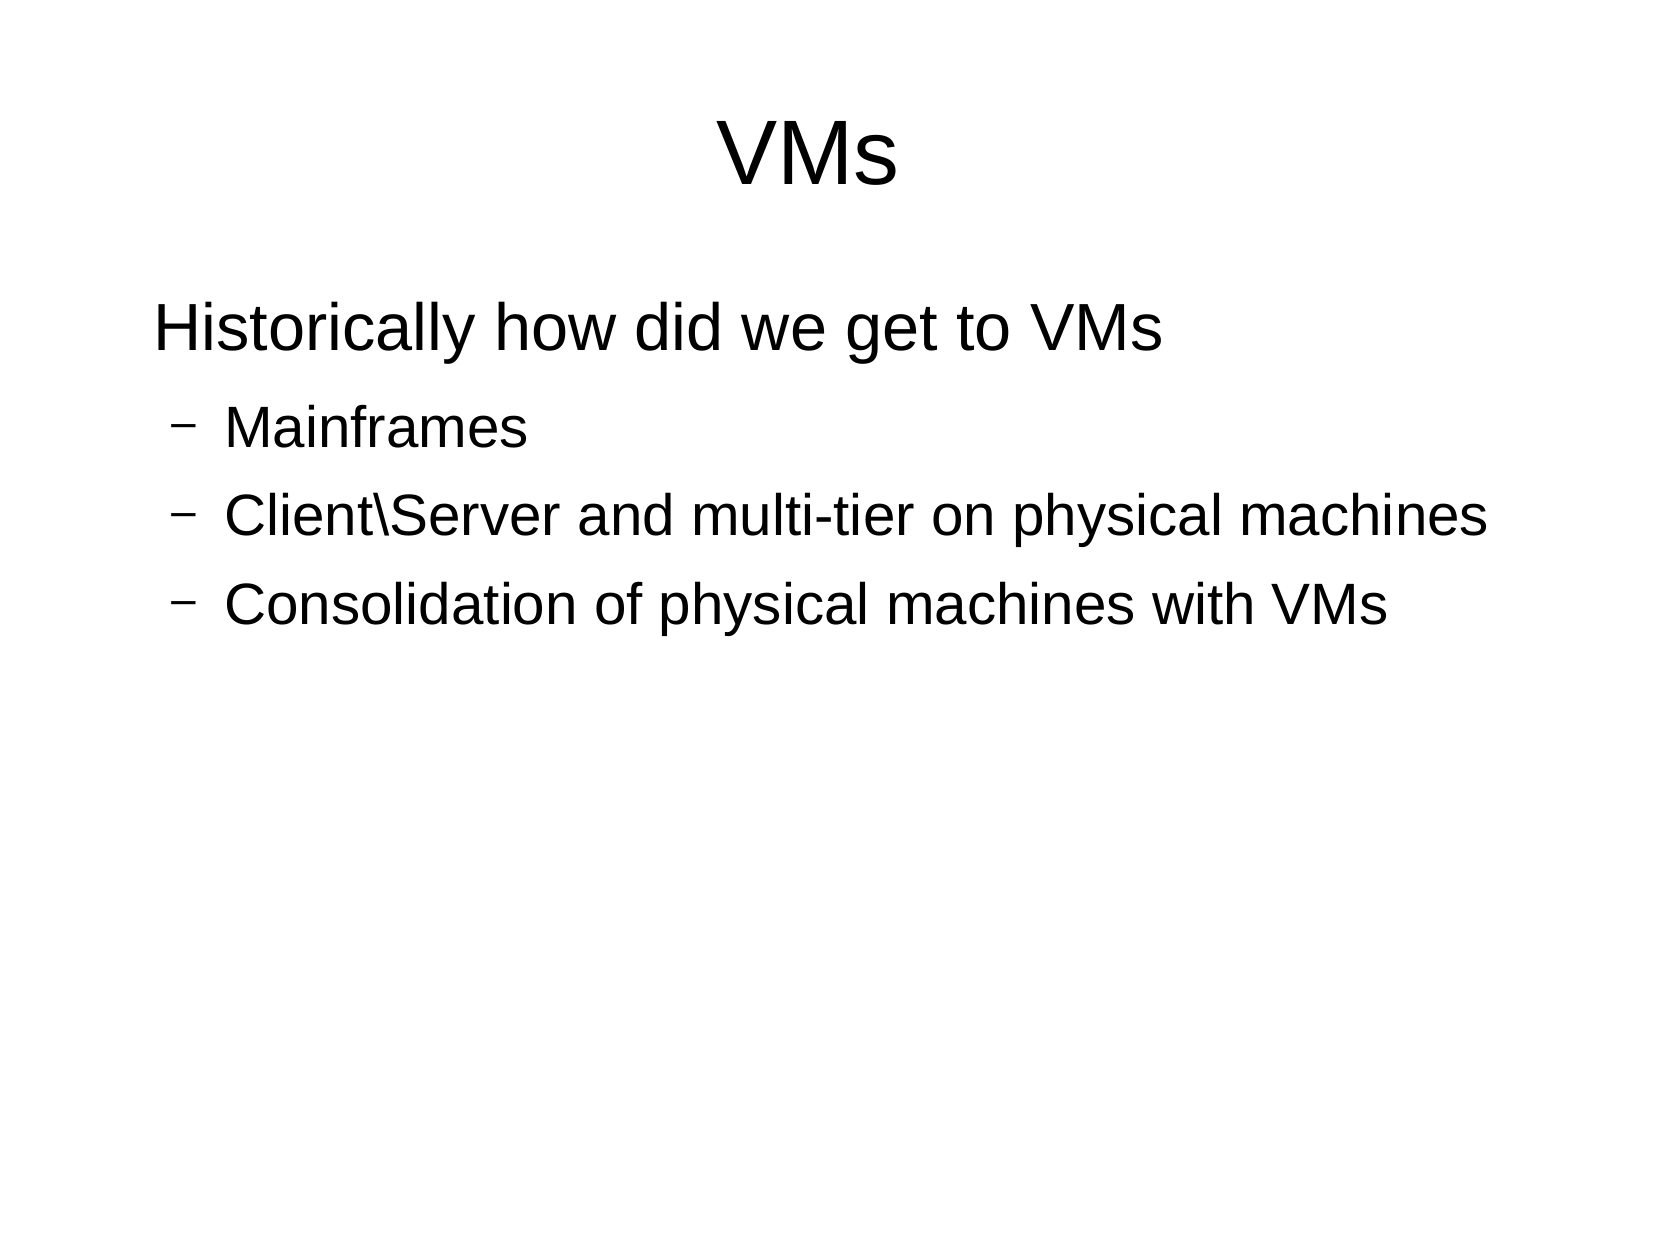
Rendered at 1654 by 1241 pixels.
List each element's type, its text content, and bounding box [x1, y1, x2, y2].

title VMs [82, 49, 1571, 257]
list Historically how did we get to VMs Mainframes Client\Server and multi-tier on physical machines Consolidation of physical machines with VMs [82, 290, 1571, 1010]
